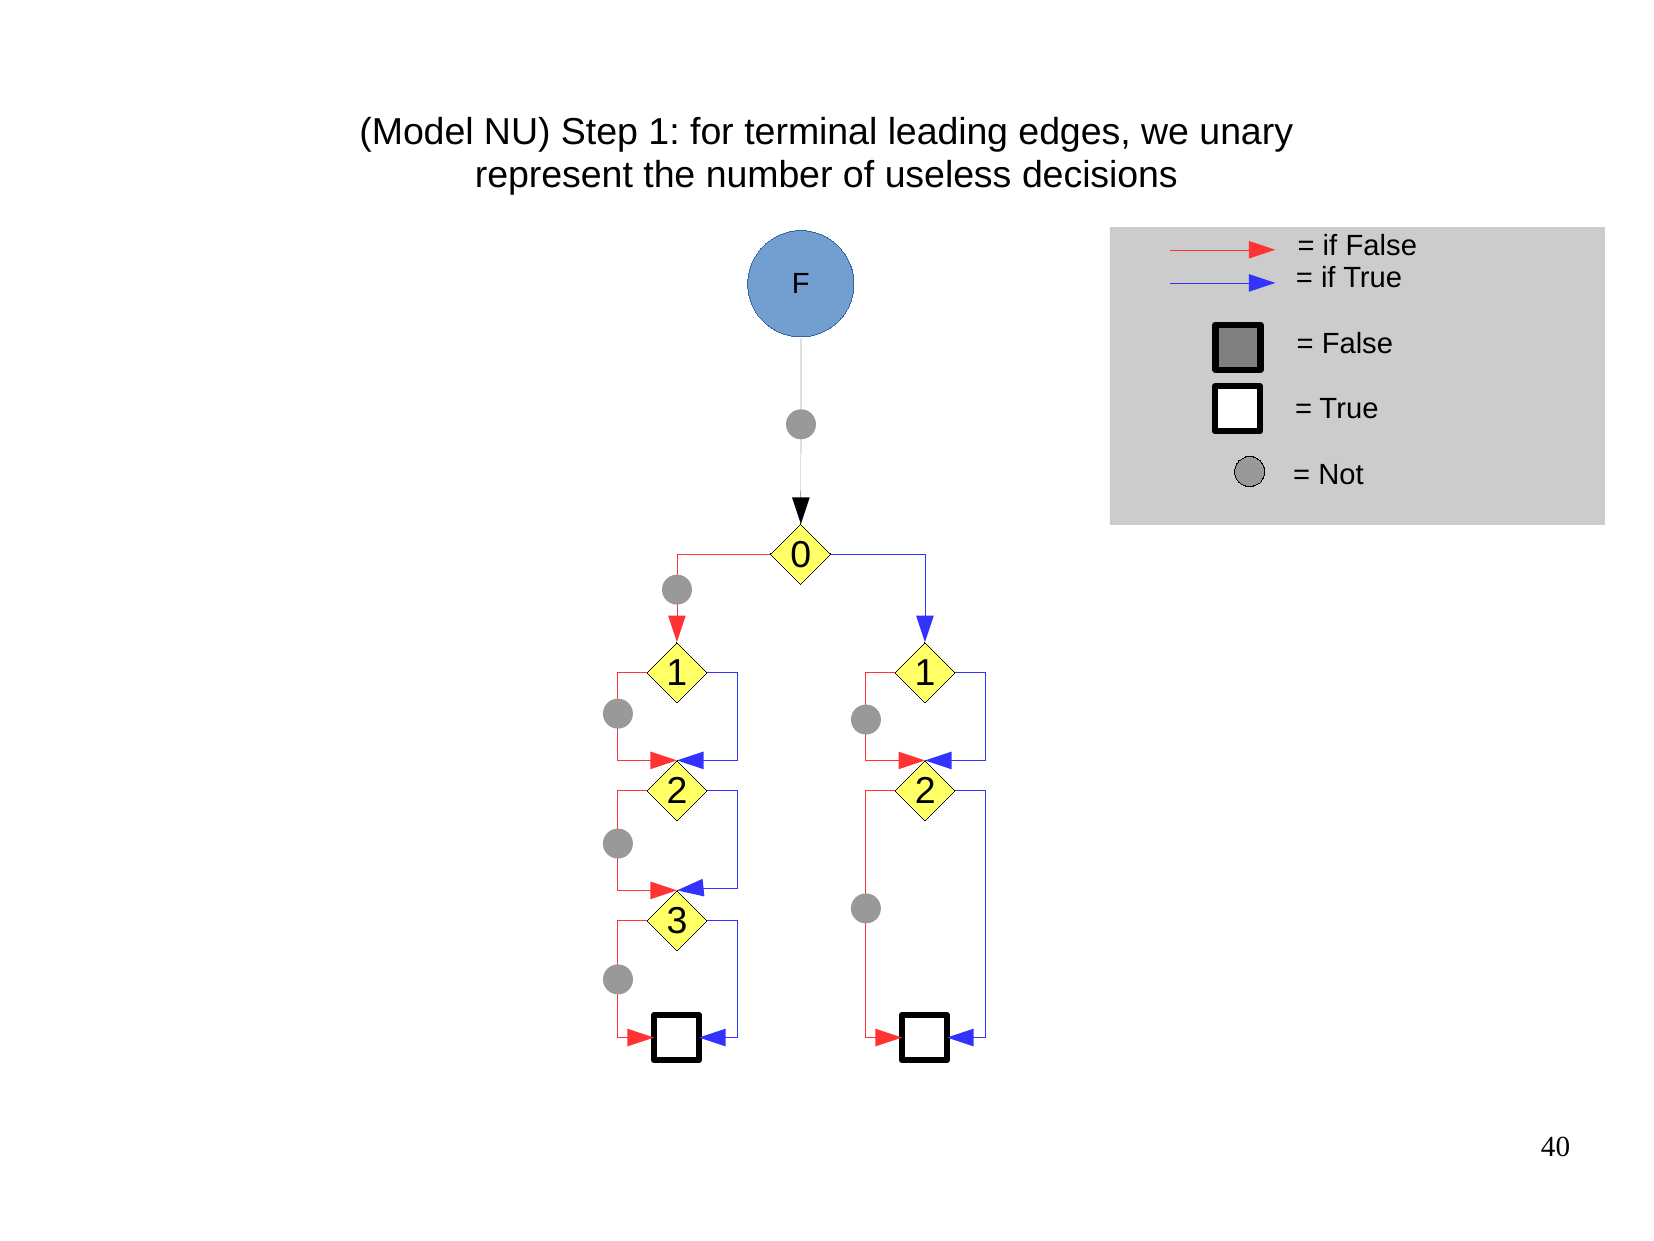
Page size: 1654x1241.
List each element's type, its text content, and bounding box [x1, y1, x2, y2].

text_box 0 [770, 523, 831, 585]
text_box F [747, 257, 854, 337]
text_box 3 [647, 891, 707, 951]
text_box 2 [647, 761, 707, 821]
text_box 2 [895, 761, 955, 821]
text_box [1215, 386, 1261, 432]
text_box 1 [647, 642, 707, 703]
text_box = if False = if True = False = True = Not [1109, 227, 1605, 525]
text_box [850, 893, 881, 924]
text_box [1215, 324, 1261, 370]
text_box [661, 574, 693, 605]
text_box [602, 698, 633, 729]
text_box [654, 1015, 700, 1061]
text_box [785, 409, 817, 440]
text_box [602, 828, 633, 859]
text_box [1234, 456, 1265, 487]
text_box [902, 1015, 948, 1061]
title (Model NU) Step 1: for terminal leading edges, we unary represent the number of useless decisions [82, 49, 1571, 257]
text_box [602, 964, 634, 995]
text_box 1 [895, 642, 955, 703]
text_box [850, 704, 881, 735]
